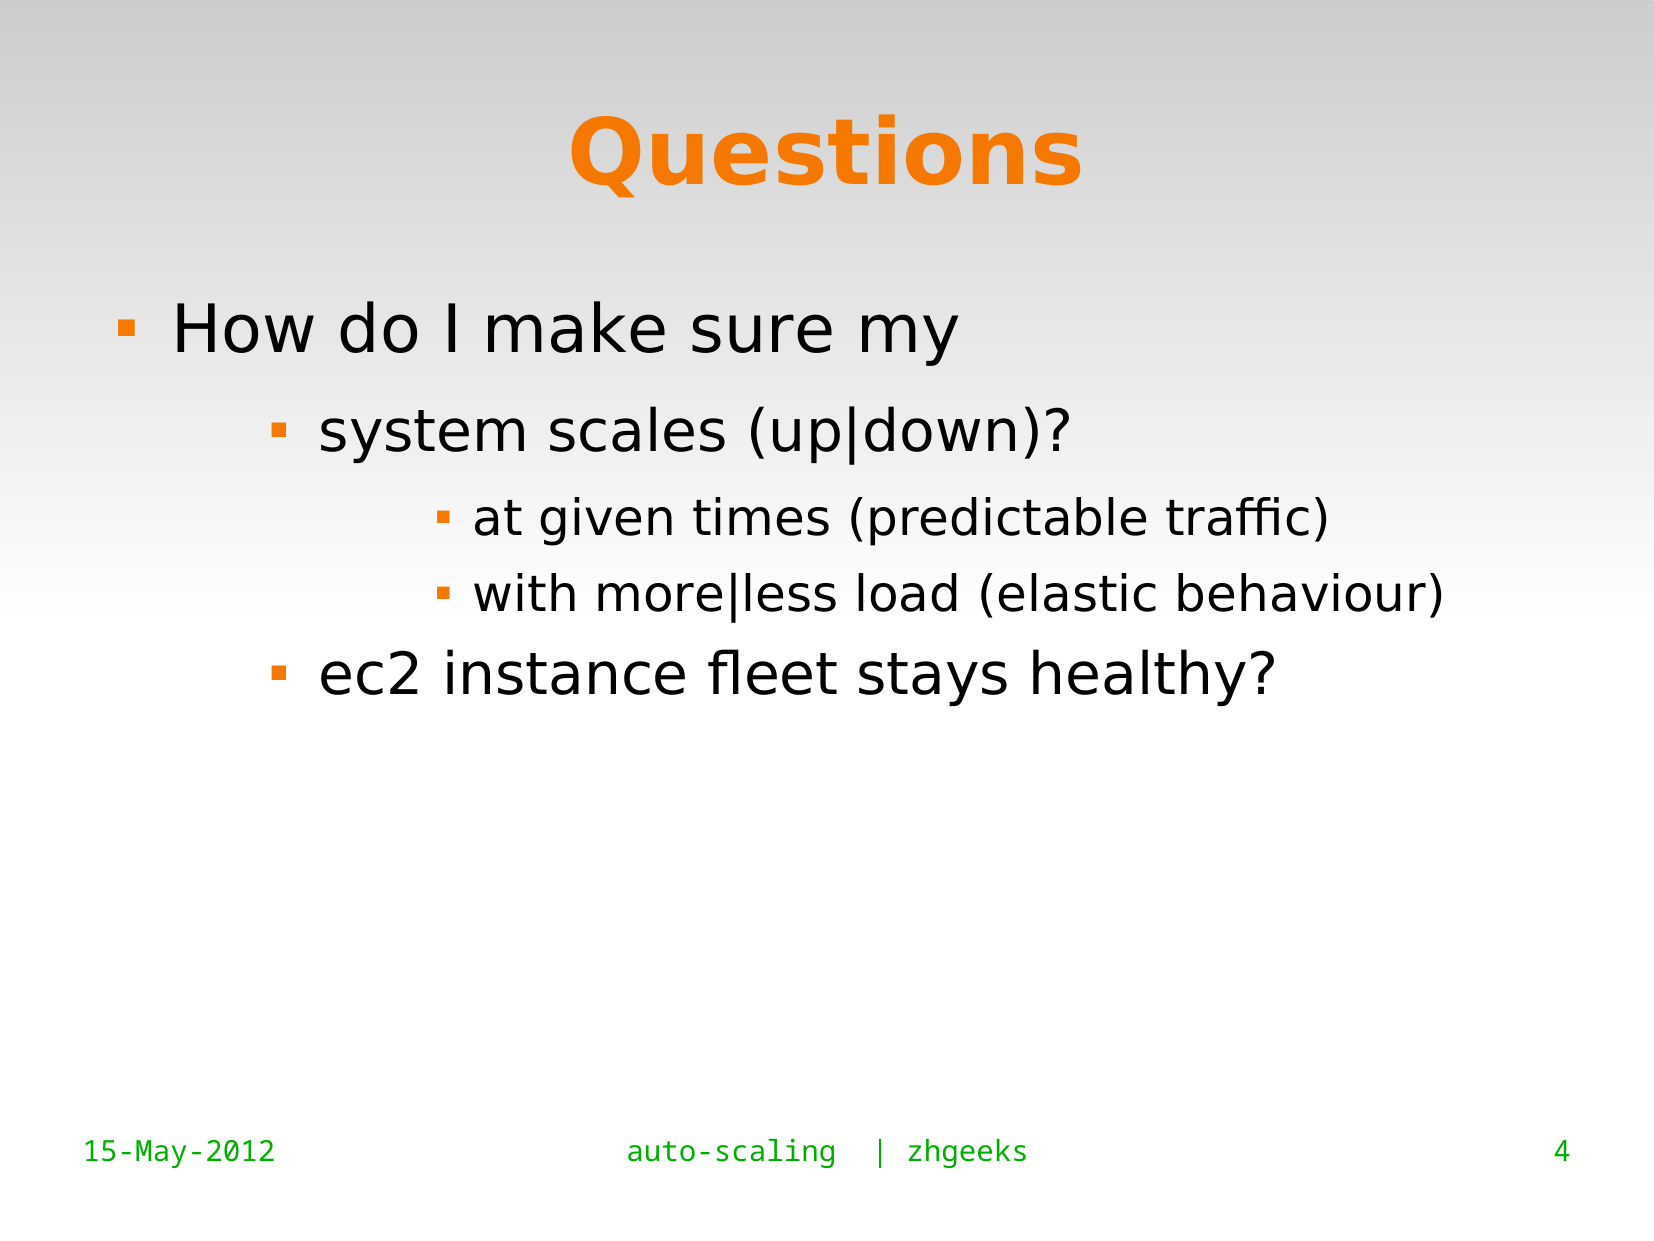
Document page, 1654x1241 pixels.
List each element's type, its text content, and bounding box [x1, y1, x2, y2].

title Questions [82, 49, 1571, 257]
list How do I make sure my system scales (up|down)? at given times (predictable traffic) with more|less load (elastic behaviour) ec2 instance fleet stays healthy? [82, 290, 1571, 1109]
